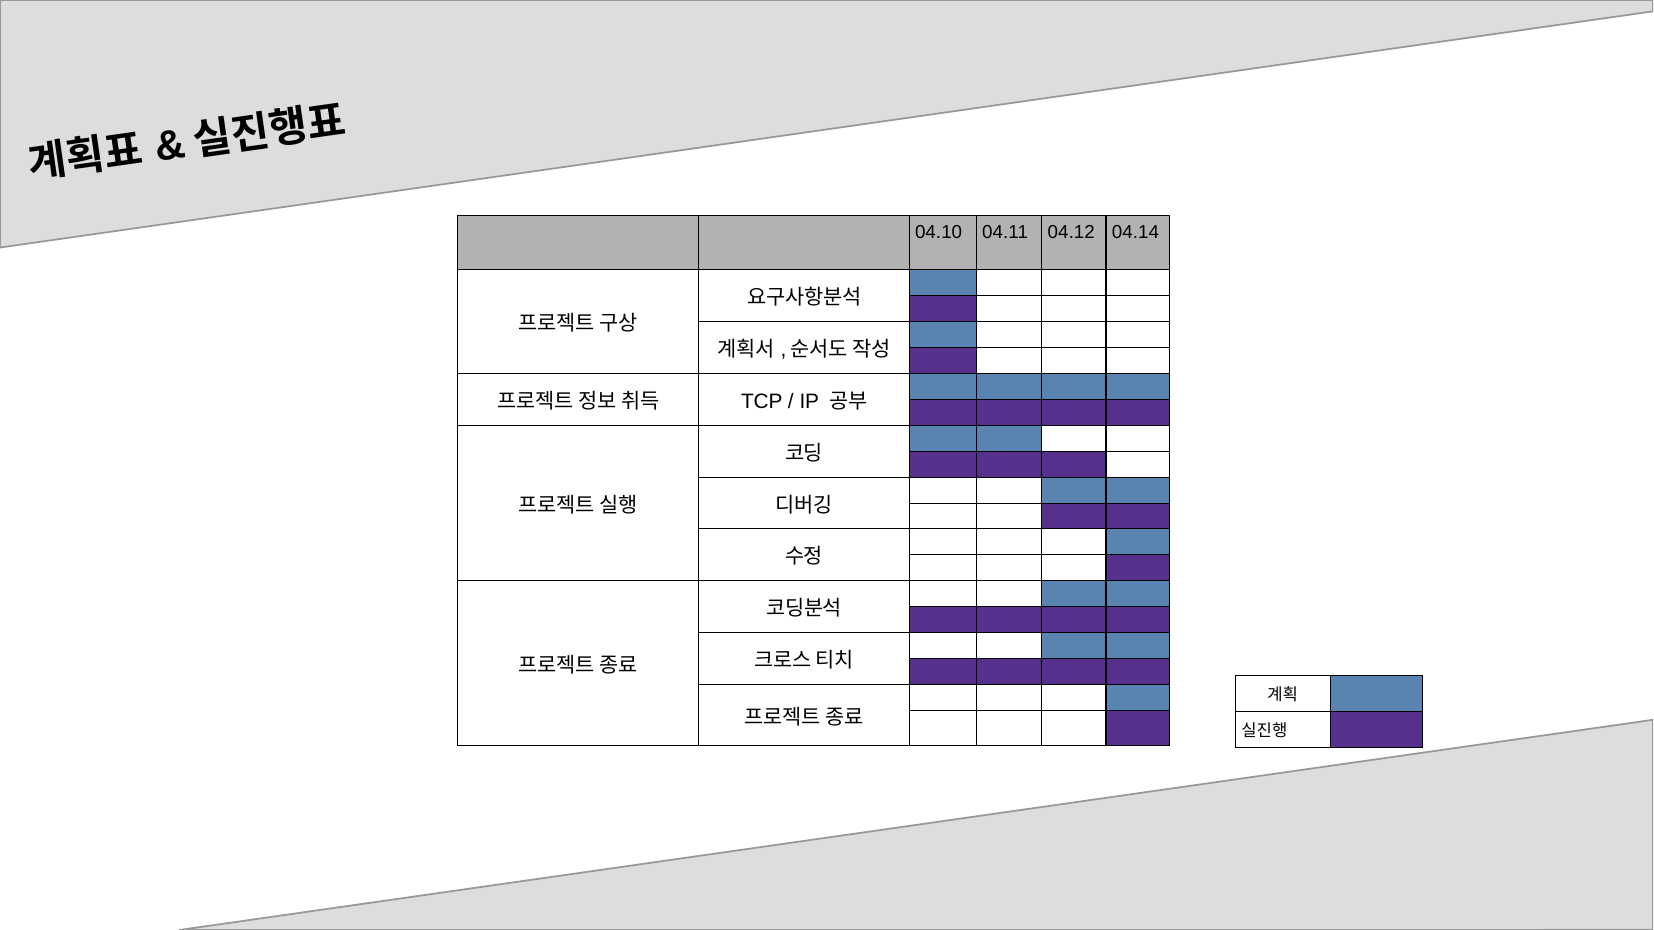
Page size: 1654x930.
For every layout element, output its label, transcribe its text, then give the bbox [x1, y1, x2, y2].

table_cell [1042, 478, 1105, 503]
table_cell [1042, 296, 1105, 321]
table_cell [1107, 504, 1169, 528]
table_cell 요구사항분석 [699, 270, 909, 321]
table_cell [1107, 296, 1169, 321]
table_cell [910, 659, 976, 684]
table_cell [977, 555, 1041, 580]
table_cell [910, 400, 976, 425]
table_cell [1107, 529, 1169, 554]
table_cell [1042, 504, 1105, 528]
table_cell [977, 426, 1041, 451]
table_cell 디버깅 [699, 478, 909, 528]
table_cell [1107, 426, 1169, 451]
table_cell [1042, 400, 1105, 425]
table_cell [1107, 348, 1169, 373]
table_cell [977, 659, 1041, 684]
table_cell [1042, 270, 1105, 295]
table_cell [1107, 711, 1169, 745]
table_cell [1042, 685, 1105, 710]
table_cell [1107, 633, 1169, 658]
table_cell [1331, 712, 1422, 747]
table_cell 실진행 [1236, 712, 1330, 747]
table_cell [1107, 607, 1169, 632]
table_cell [977, 711, 1041, 745]
table_cell [1107, 659, 1169, 684]
table_cell [1107, 400, 1169, 425]
table_header 04.12 [1042, 216, 1105, 269]
table_cell [1042, 711, 1105, 745]
table_cell [910, 504, 976, 528]
table_cell [910, 270, 976, 295]
table_cell [1042, 529, 1105, 554]
table_cell [1042, 322, 1105, 347]
table_cell [977, 529, 1041, 554]
table_cell [977, 633, 1041, 658]
table_cell [910, 426, 976, 451]
table_cell [977, 374, 1041, 399]
table_cell [1107, 581, 1169, 606]
table_cell [910, 607, 976, 632]
table_cell 계획서,순서도 작성 [699, 322, 909, 373]
table_cell [977, 270, 1041, 295]
table_cell [910, 685, 976, 710]
table_cell [910, 711, 976, 745]
table_header 04.11 [977, 216, 1041, 269]
table_cell [910, 296, 976, 321]
table_cell [977, 581, 1041, 606]
table_cell [977, 504, 1041, 528]
table_cell [1042, 659, 1105, 684]
table_cell 프로젝트 구상 [458, 270, 698, 373]
table_cell [1107, 374, 1169, 399]
table_header [458, 216, 698, 269]
table_header 04.14 [1107, 216, 1169, 269]
table_cell 프로젝트 종료 [699, 685, 909, 745]
table_cell [977, 400, 1041, 425]
table_cell [1107, 452, 1169, 477]
table_cell [977, 452, 1041, 477]
table_cell [910, 633, 976, 658]
table_cell [1107, 555, 1169, 580]
title 계획표&실진행표 [16, 0, 1501, 239]
table_header [699, 216, 909, 269]
table_cell [1042, 633, 1105, 658]
table_cell 수정 [699, 529, 909, 580]
table_cell [1042, 348, 1105, 373]
table_cell [1042, 607, 1105, 632]
table_cell [910, 322, 976, 347]
table_header 04.10 [910, 216, 976, 269]
table_cell [977, 322, 1041, 347]
table_cell [910, 529, 976, 554]
table_cell 코딩분석 [699, 581, 909, 632]
table_cell [977, 685, 1041, 710]
table_cell 프로젝트 종료 [458, 581, 698, 745]
table_cell [910, 374, 976, 399]
table_cell [910, 555, 976, 580]
table_cell [977, 348, 1041, 373]
table_cell [977, 478, 1041, 503]
table_cell [1042, 374, 1105, 399]
table_cell [1107, 322, 1169, 347]
table_cell [1107, 270, 1169, 295]
table_cell [910, 581, 976, 606]
table_cell [977, 607, 1041, 632]
table_cell [910, 348, 976, 373]
table_cell [1107, 478, 1169, 503]
table_cell 프로젝트 실행 [458, 426, 698, 580]
table_cell [977, 296, 1041, 321]
table_cell [1042, 581, 1105, 606]
table_cell 코딩 [699, 426, 909, 477]
table_cell [1107, 685, 1169, 710]
table_cell [1042, 555, 1105, 580]
table_cell 프로젝트 정보 취득 [458, 374, 698, 425]
table_header [1331, 676, 1422, 711]
table_cell TCP / IP 공부 [699, 374, 909, 425]
table_cell [910, 452, 976, 477]
table_cell [1042, 452, 1105, 477]
table_cell 크로스 티치 [699, 633, 909, 684]
table_cell [1042, 426, 1105, 451]
table_header 계획 [1236, 676, 1330, 711]
table_cell [910, 478, 976, 503]
